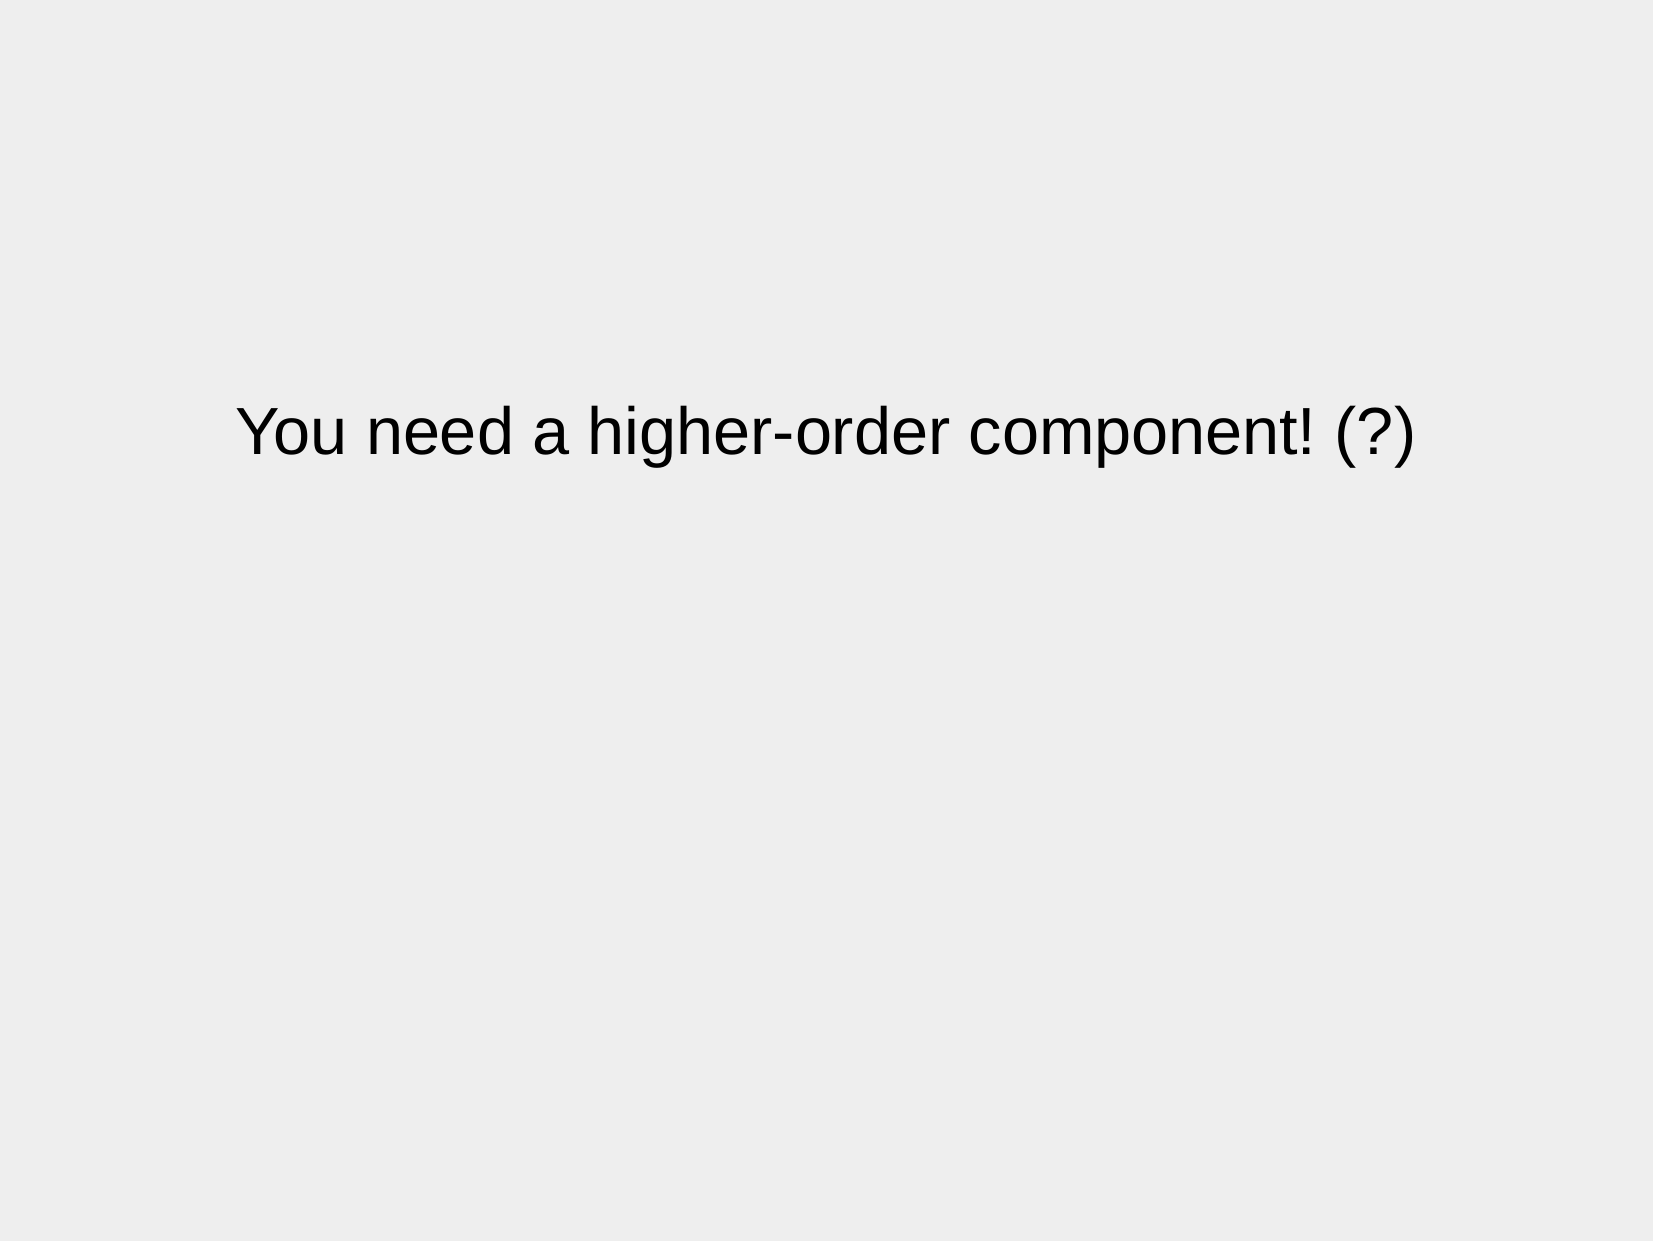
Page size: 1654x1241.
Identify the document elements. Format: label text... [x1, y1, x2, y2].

subtitle You need a higher-order component! (?) [82, 49, 1571, 1010]
